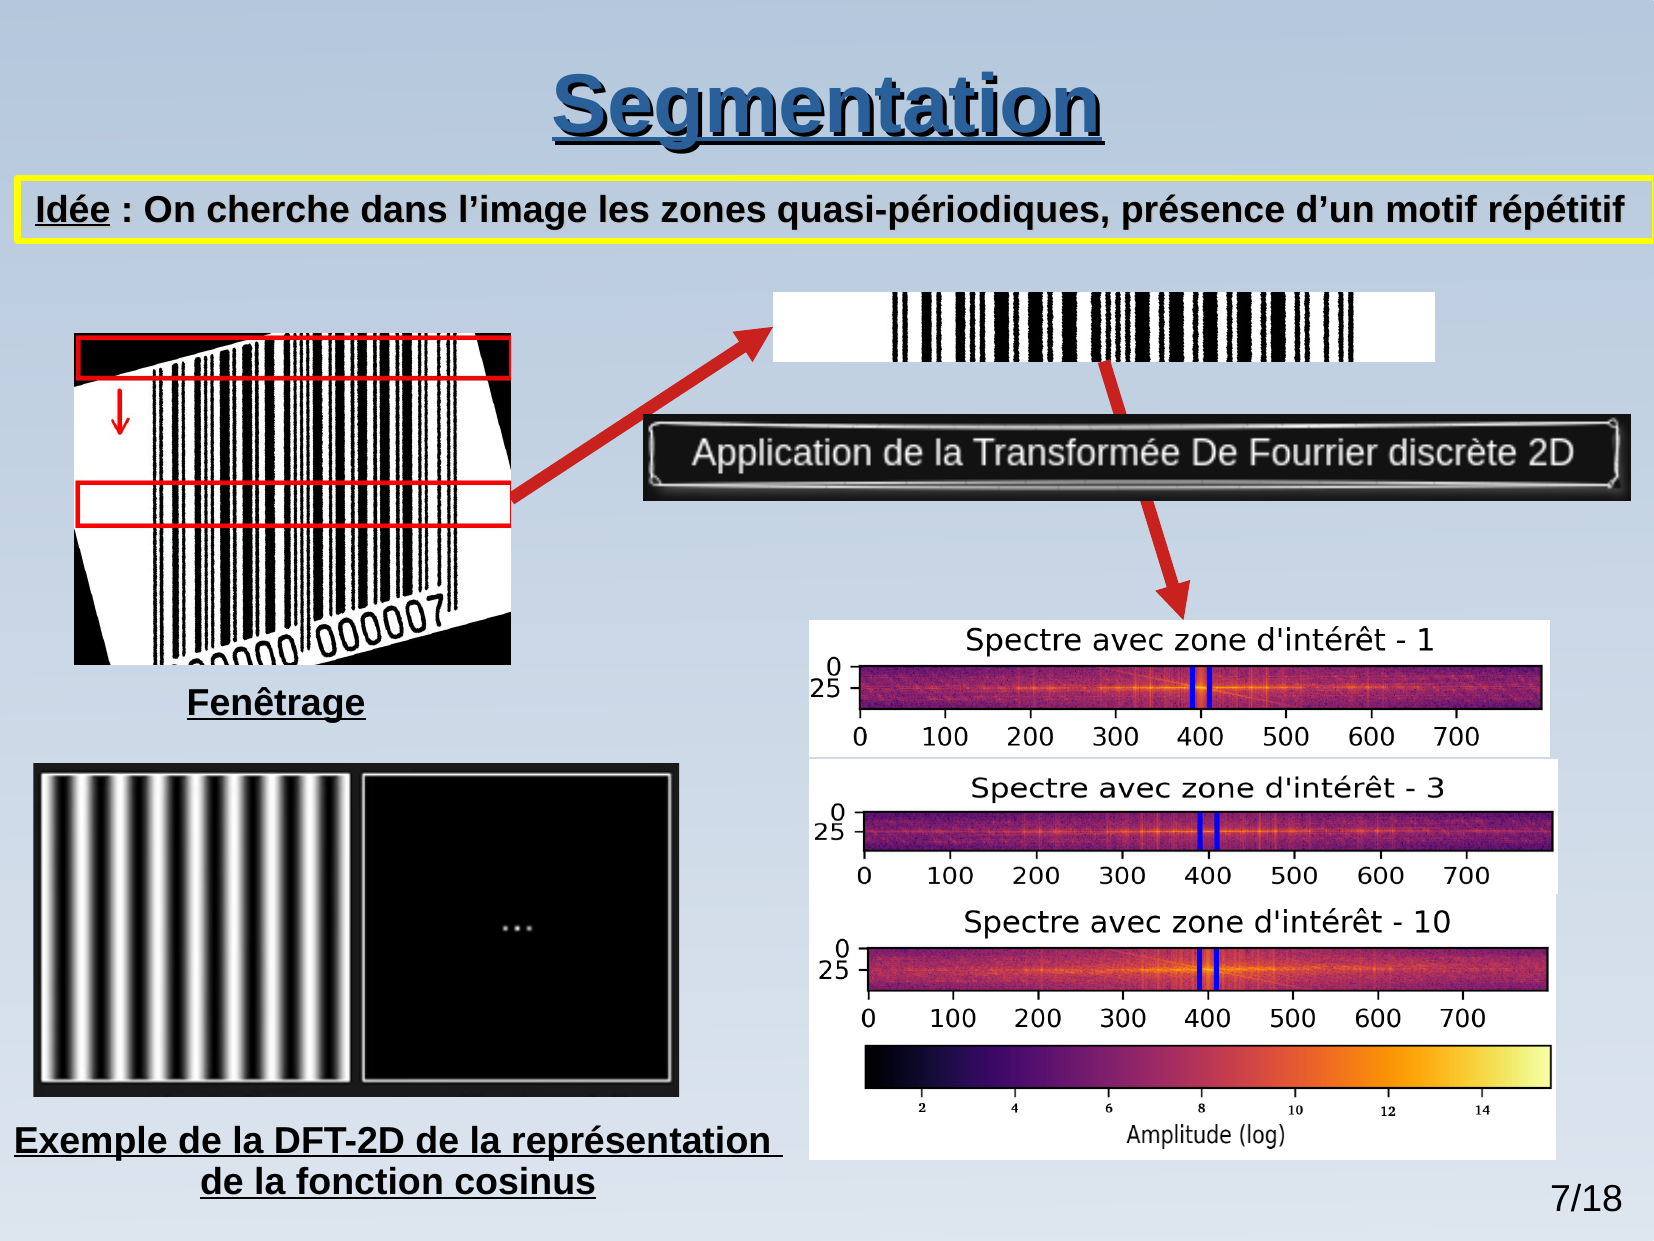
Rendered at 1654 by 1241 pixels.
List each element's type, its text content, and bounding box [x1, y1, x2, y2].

picture [33, 763, 680, 1097]
text_box Idée : On cherche dans l’image les zones quasi-périodiques, présence d’un motif répétitif [17, 177, 1654, 241]
picture [809, 759, 1558, 1160]
picture [74, 333, 511, 665]
text_box Fenêtrage [171, 674, 384, 732]
picture [809, 620, 1550, 757]
picture [773, 292, 1435, 362]
picture [643, 414, 1631, 501]
title Segmentation [82, 0, 1571, 175]
text_box Exemple de la DFT-2D de la représentation de la fonction cosinus [0, 1111, 798, 1211]
